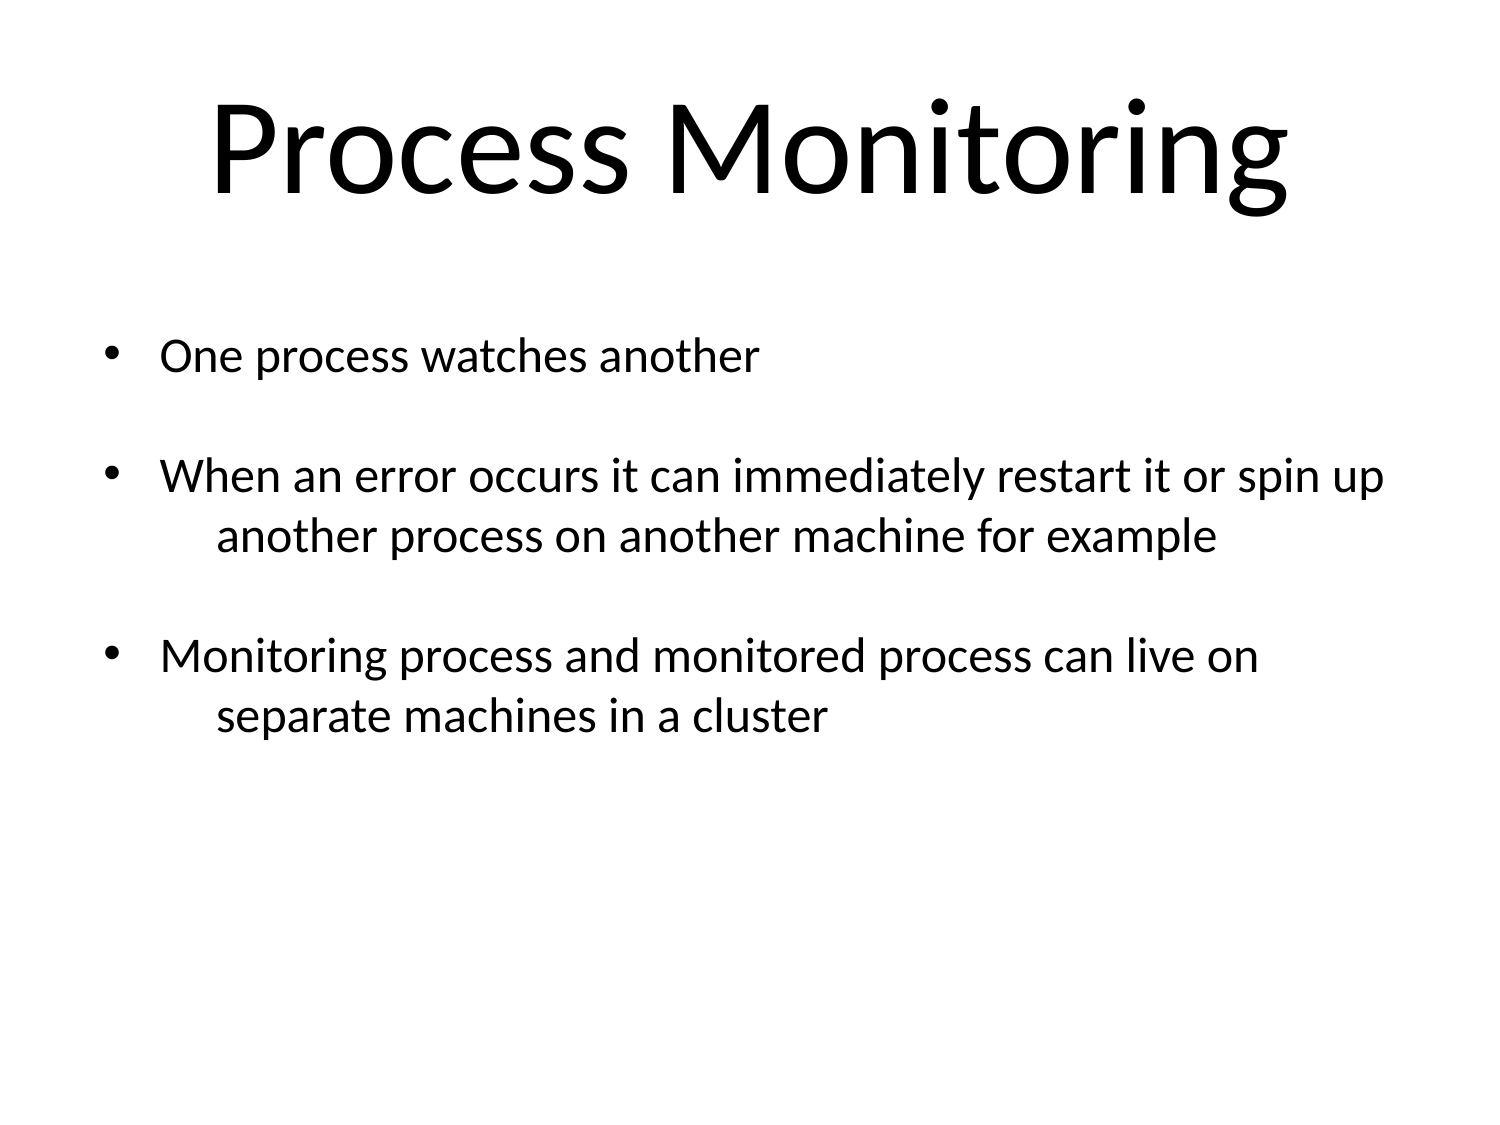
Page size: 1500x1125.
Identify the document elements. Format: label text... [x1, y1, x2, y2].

text_box One process watches another When an error occurs it can immediately restart it or spin up another process on another machine for example Monitoring process and monitored process can live on separate machines in a cluster [88, 314, 1436, 754]
title Process Monitoring [75, 45, 1426, 233]
